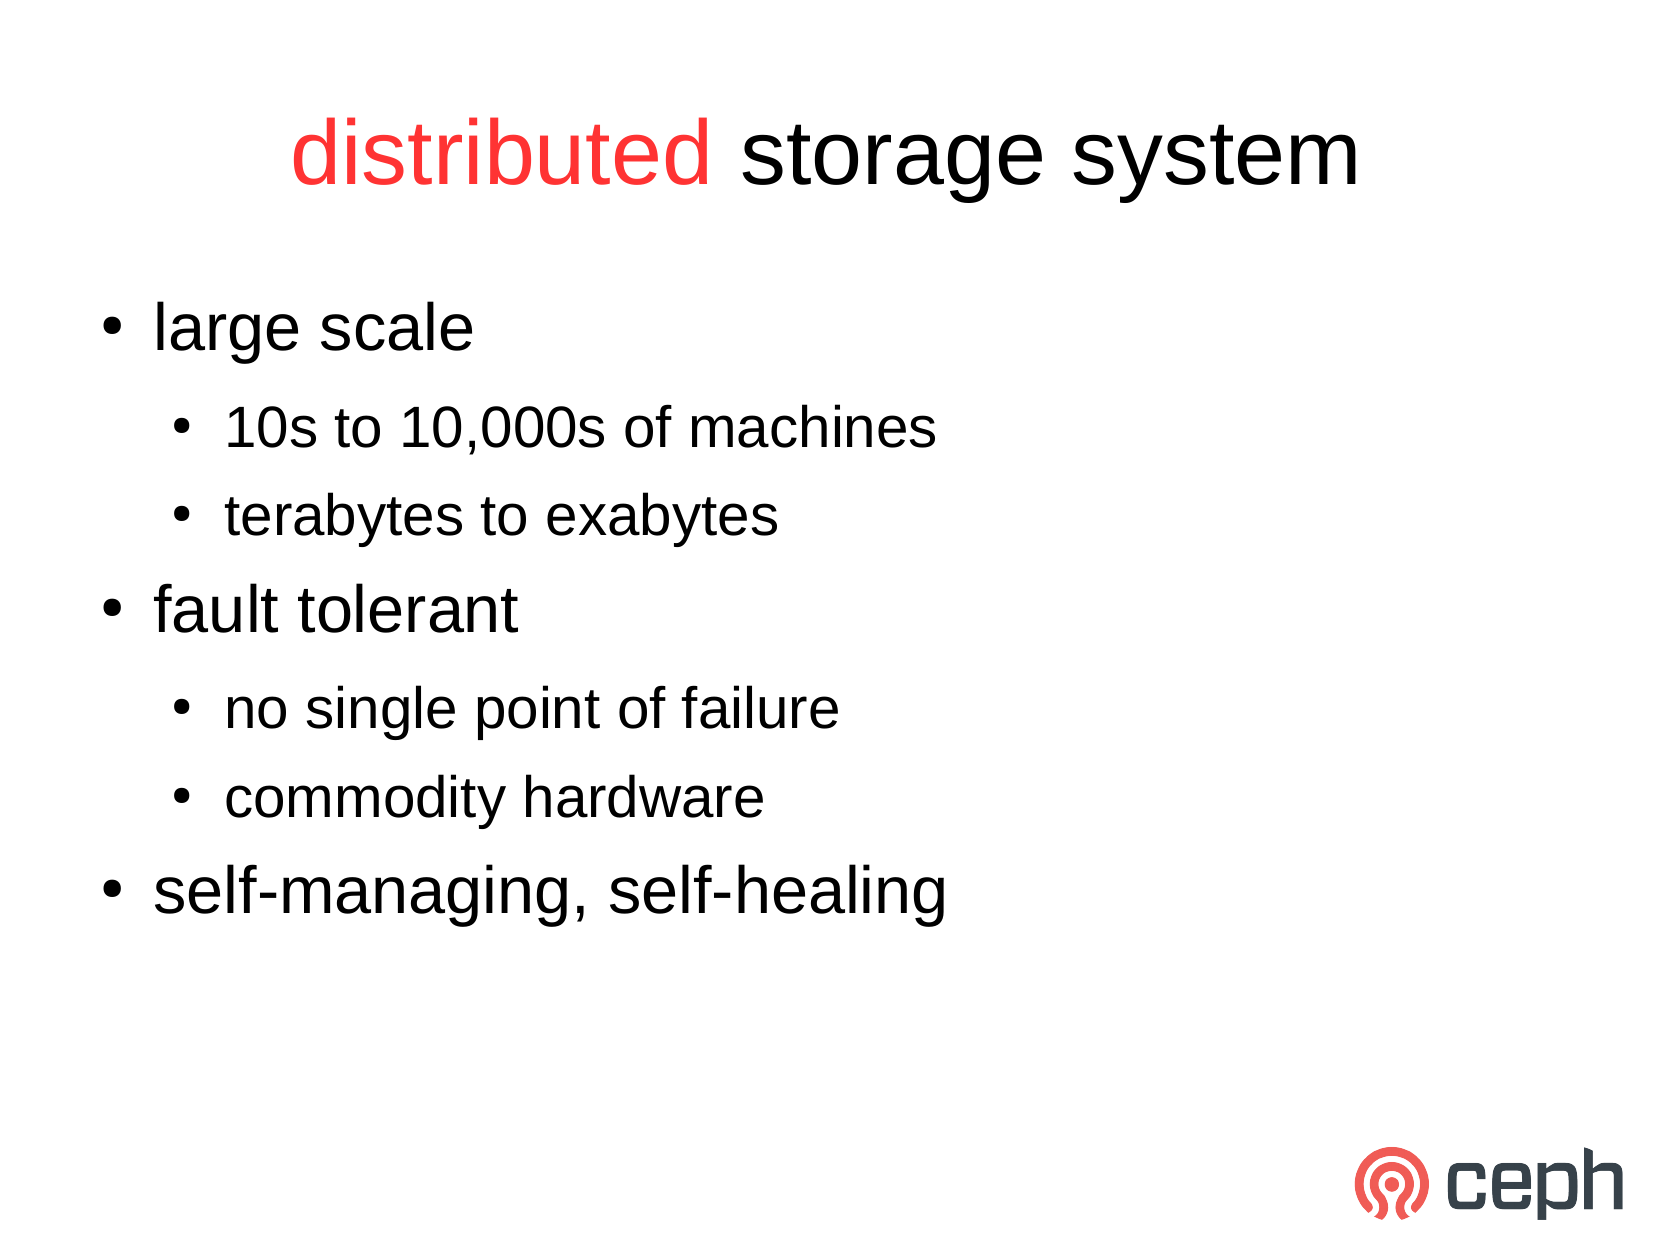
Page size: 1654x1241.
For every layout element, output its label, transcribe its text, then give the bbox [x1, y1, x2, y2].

picture [1308, 1100, 1654, 1241]
title distributed storage system [82, 49, 1571, 257]
list large scale 10s to 10,000s of machines terabytes to exabytes fault tolerant no single point of failure commodity hardware self-managing, self-healing [82, 290, 1571, 1109]
